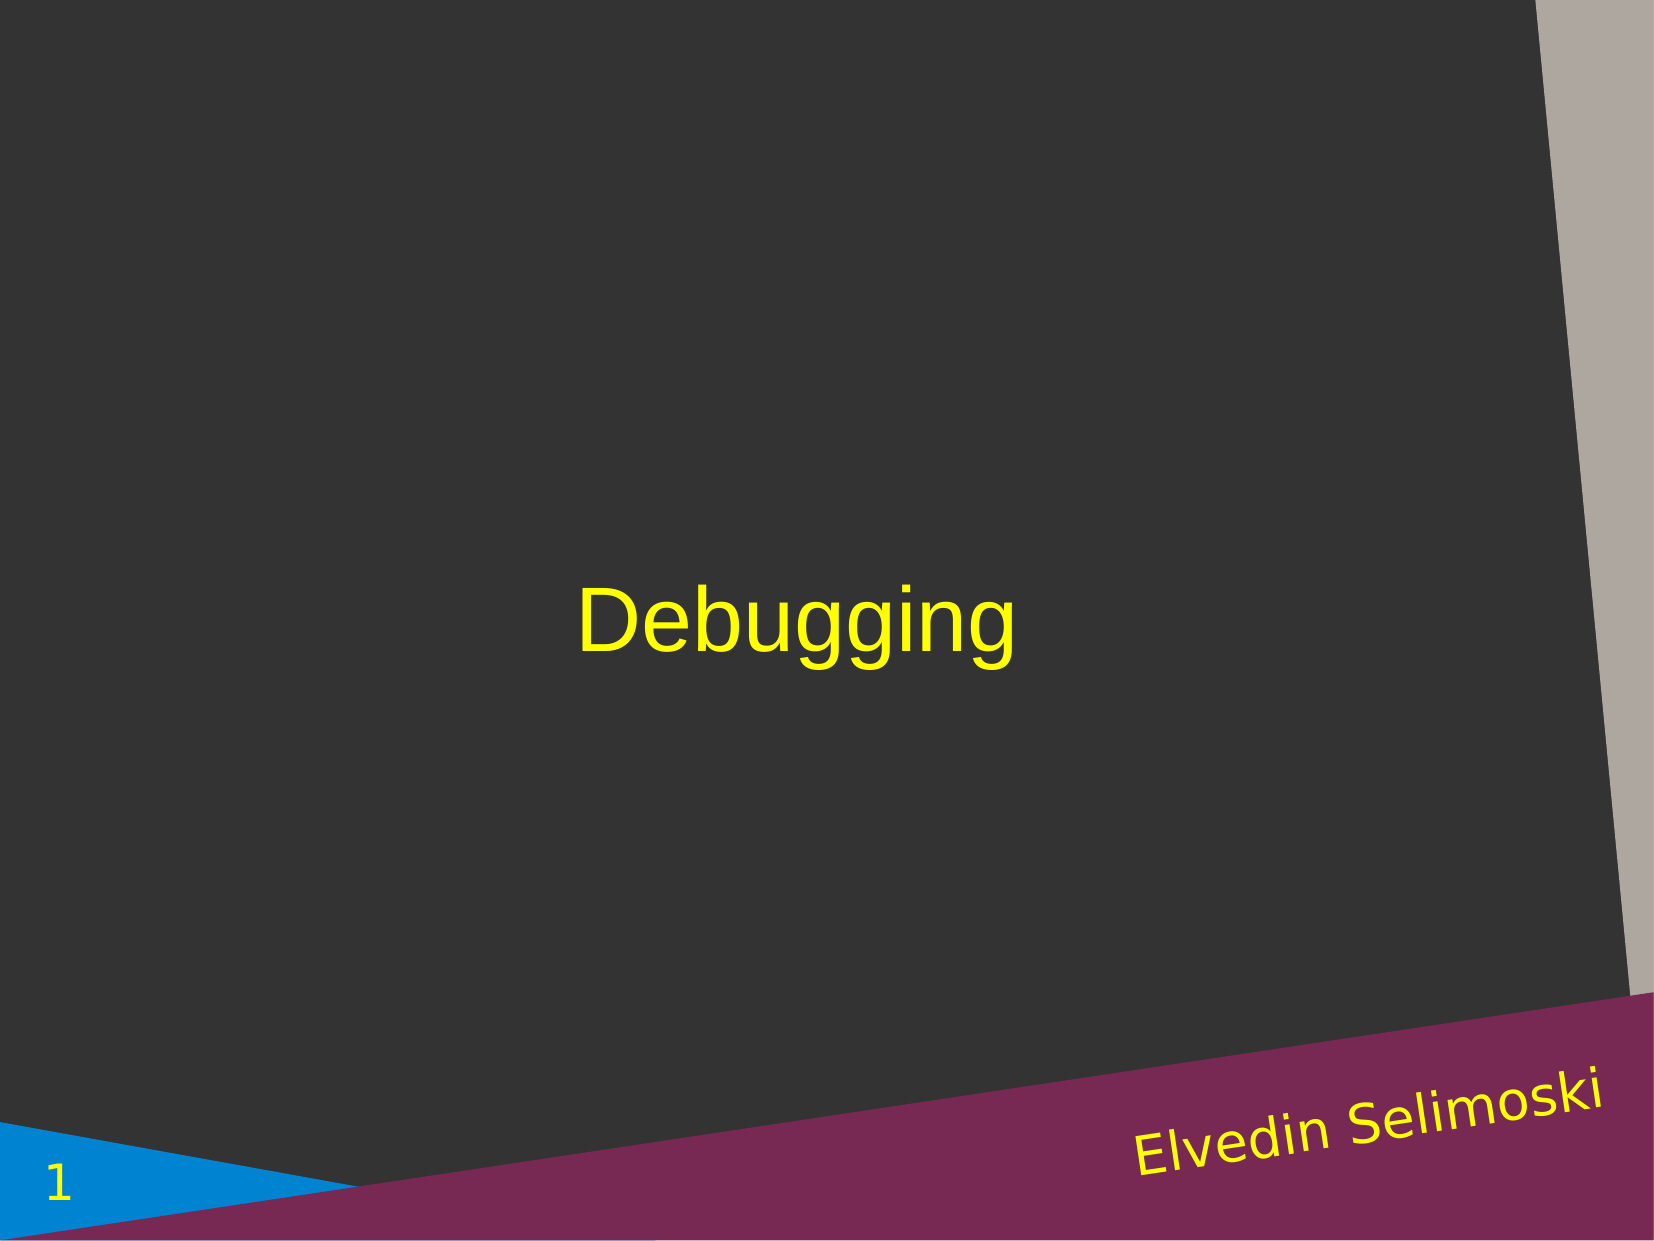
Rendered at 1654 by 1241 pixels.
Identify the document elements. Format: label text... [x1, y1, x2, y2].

title Debugging [53, 407, 1542, 833]
text_box Elvedin Selimoski [1052, 1015, 1629, 1239]
